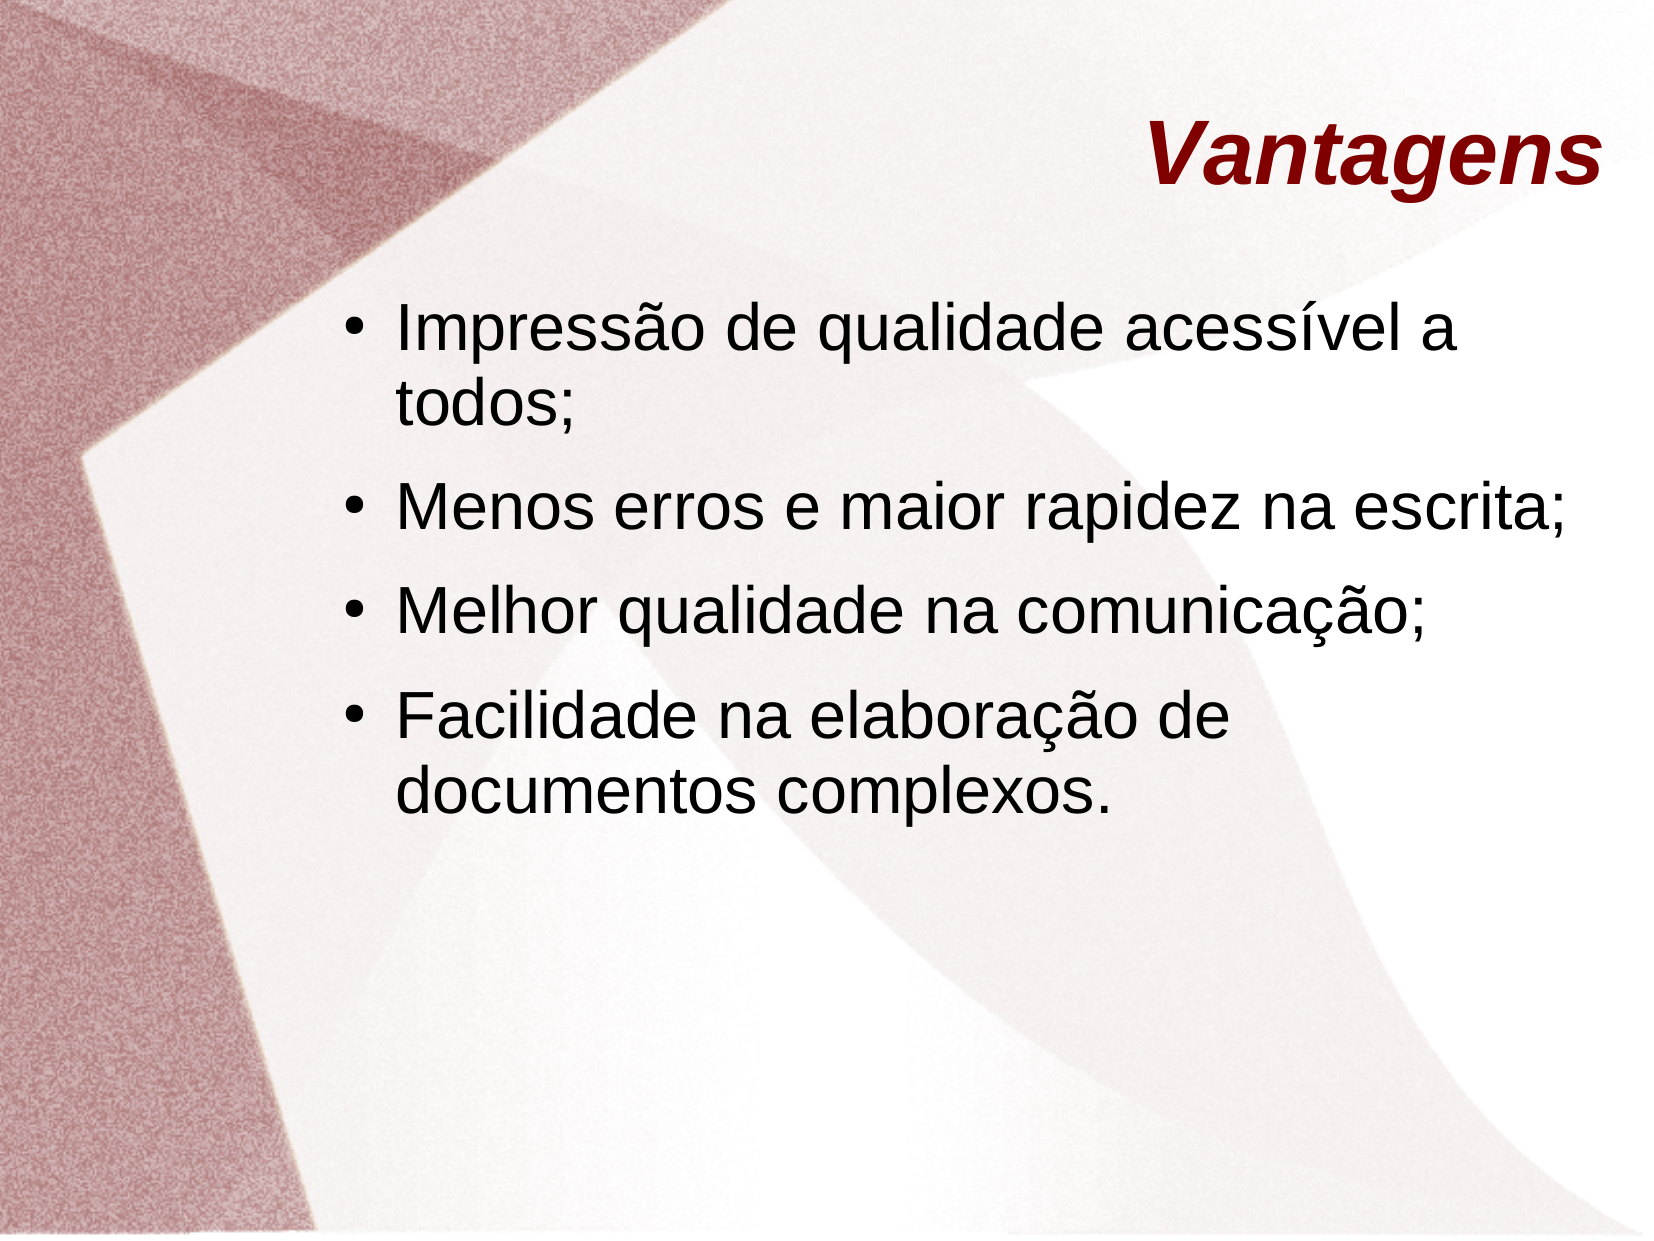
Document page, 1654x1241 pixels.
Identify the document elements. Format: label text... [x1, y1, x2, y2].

title Vantagens [596, 56, 1607, 250]
picture [0, 0, 1654, 1241]
list Impressão de qualidade acessível a todos; Menos erros e maior rapidez na escrita; Melhor qualidade na comunicação; Facilidade na elaboração de documentos complexos. [324, 290, 1601, 901]
